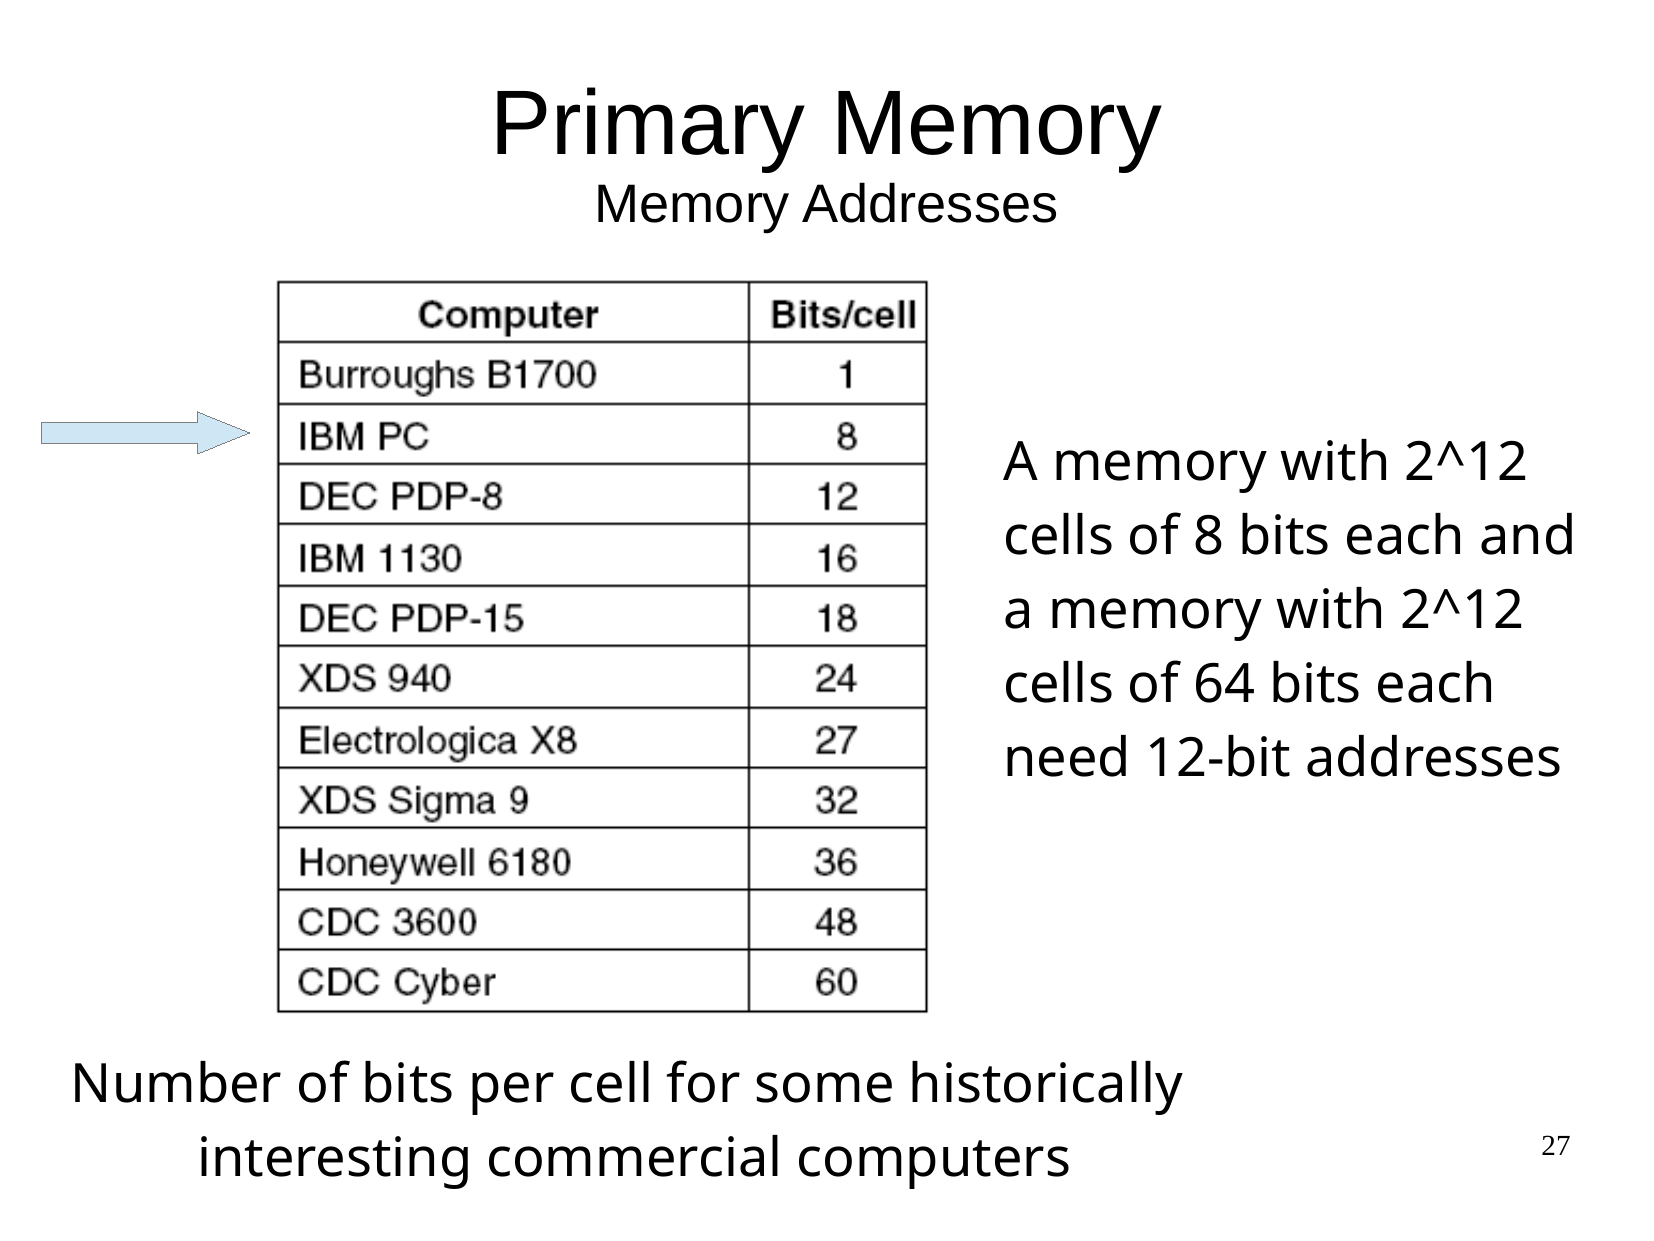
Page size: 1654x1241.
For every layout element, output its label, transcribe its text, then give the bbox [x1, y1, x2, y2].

picture [265, 273, 941, 1026]
text_box A memory with 2^12 cells of 8 bits each and a memory with 2^12 cells of 64 bits each need 12-bit addresses [988, 415, 1628, 810]
text_box Number of bits per cell for some historically interesting commercial computers [55, 1037, 1255, 1204]
title Primary Memory Memory Addresses [82, 49, 1571, 257]
text_box [41, 411, 250, 454]
